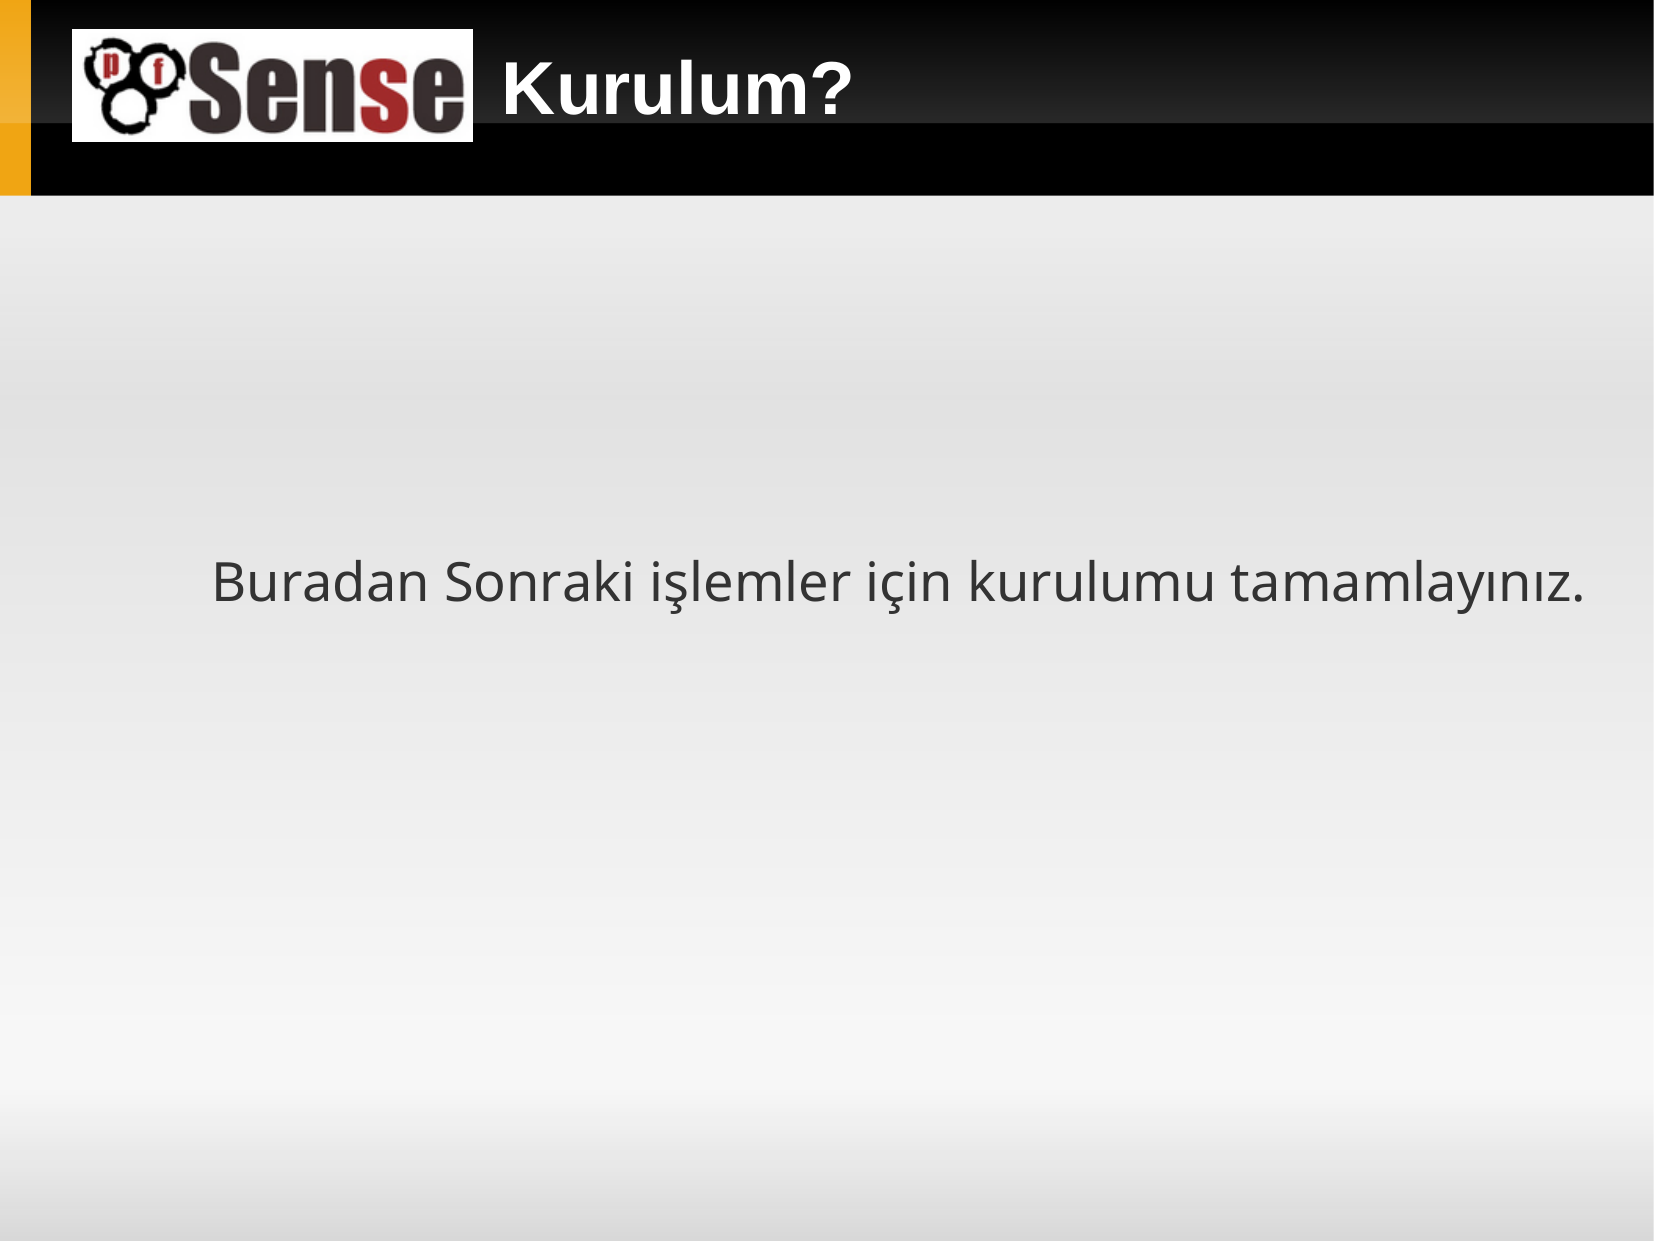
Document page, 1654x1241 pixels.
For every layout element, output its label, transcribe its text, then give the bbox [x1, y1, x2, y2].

picture [0, 0, 1654, 1241]
title Kurulum? [501, 0, 1625, 178]
text_box Buradan Sonraki işlemler için kurulumu tamamlayınız. [196, 540, 1537, 621]
